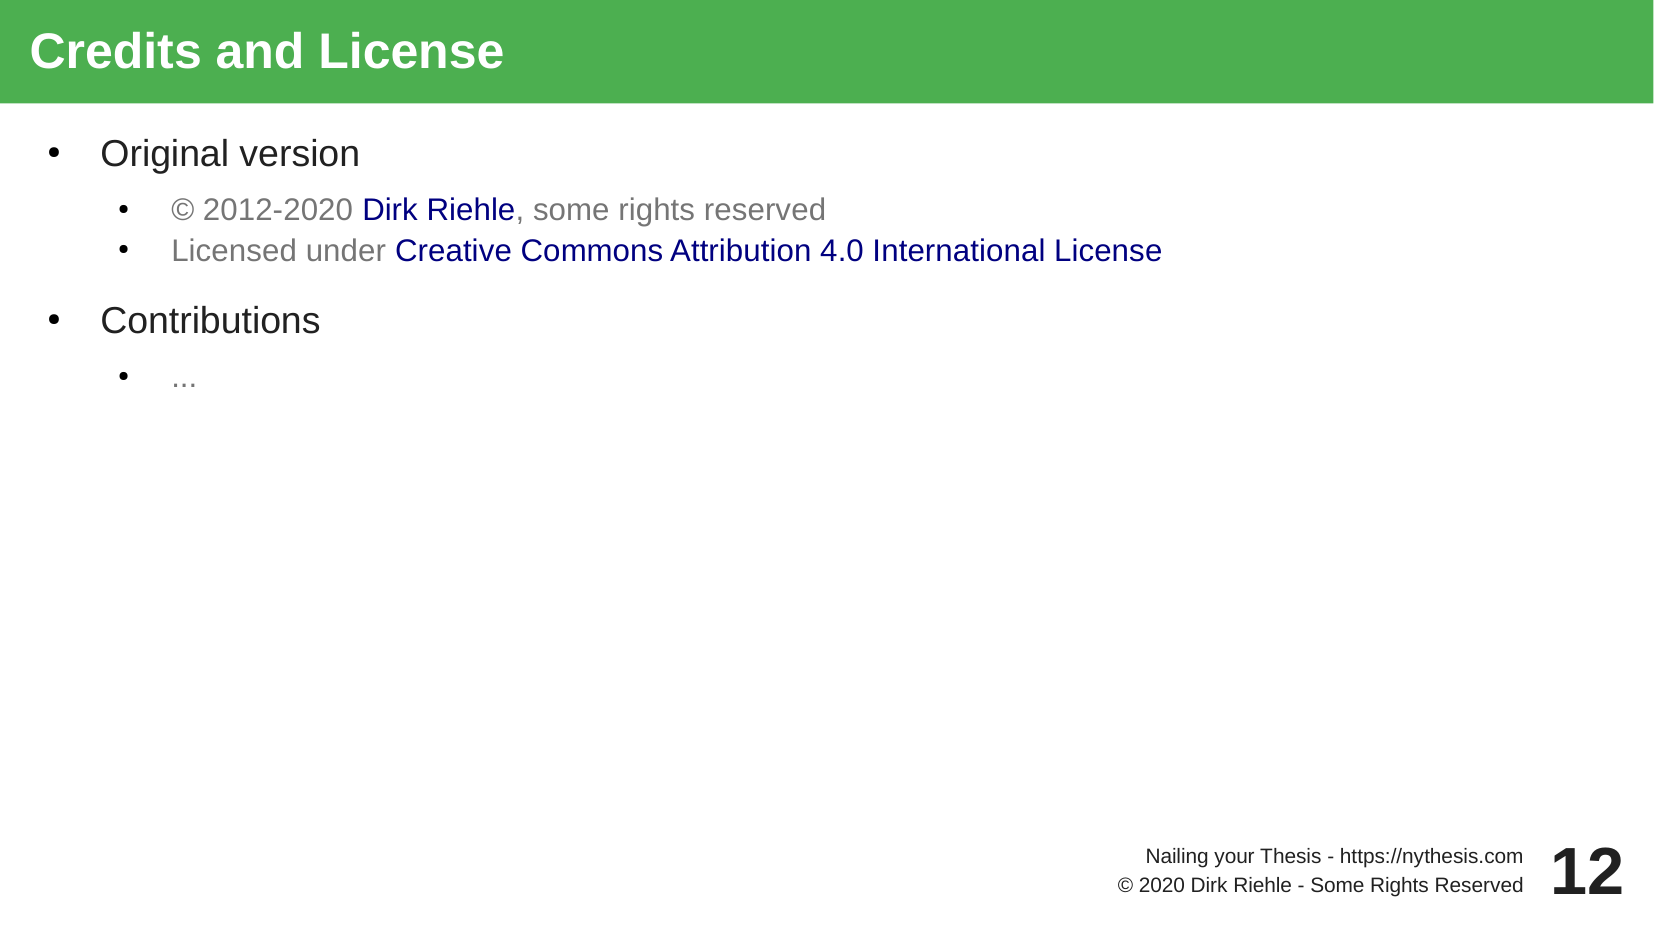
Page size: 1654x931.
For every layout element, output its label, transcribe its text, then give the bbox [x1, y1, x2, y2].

title Credits and License [0, 0, 1654, 104]
list Original version © 2012-2020 Dirk Riehle, some rights reserved Licensed under Creative Commons Attribution 4.0 International License Contributions ... [29, 132, 1625, 813]
